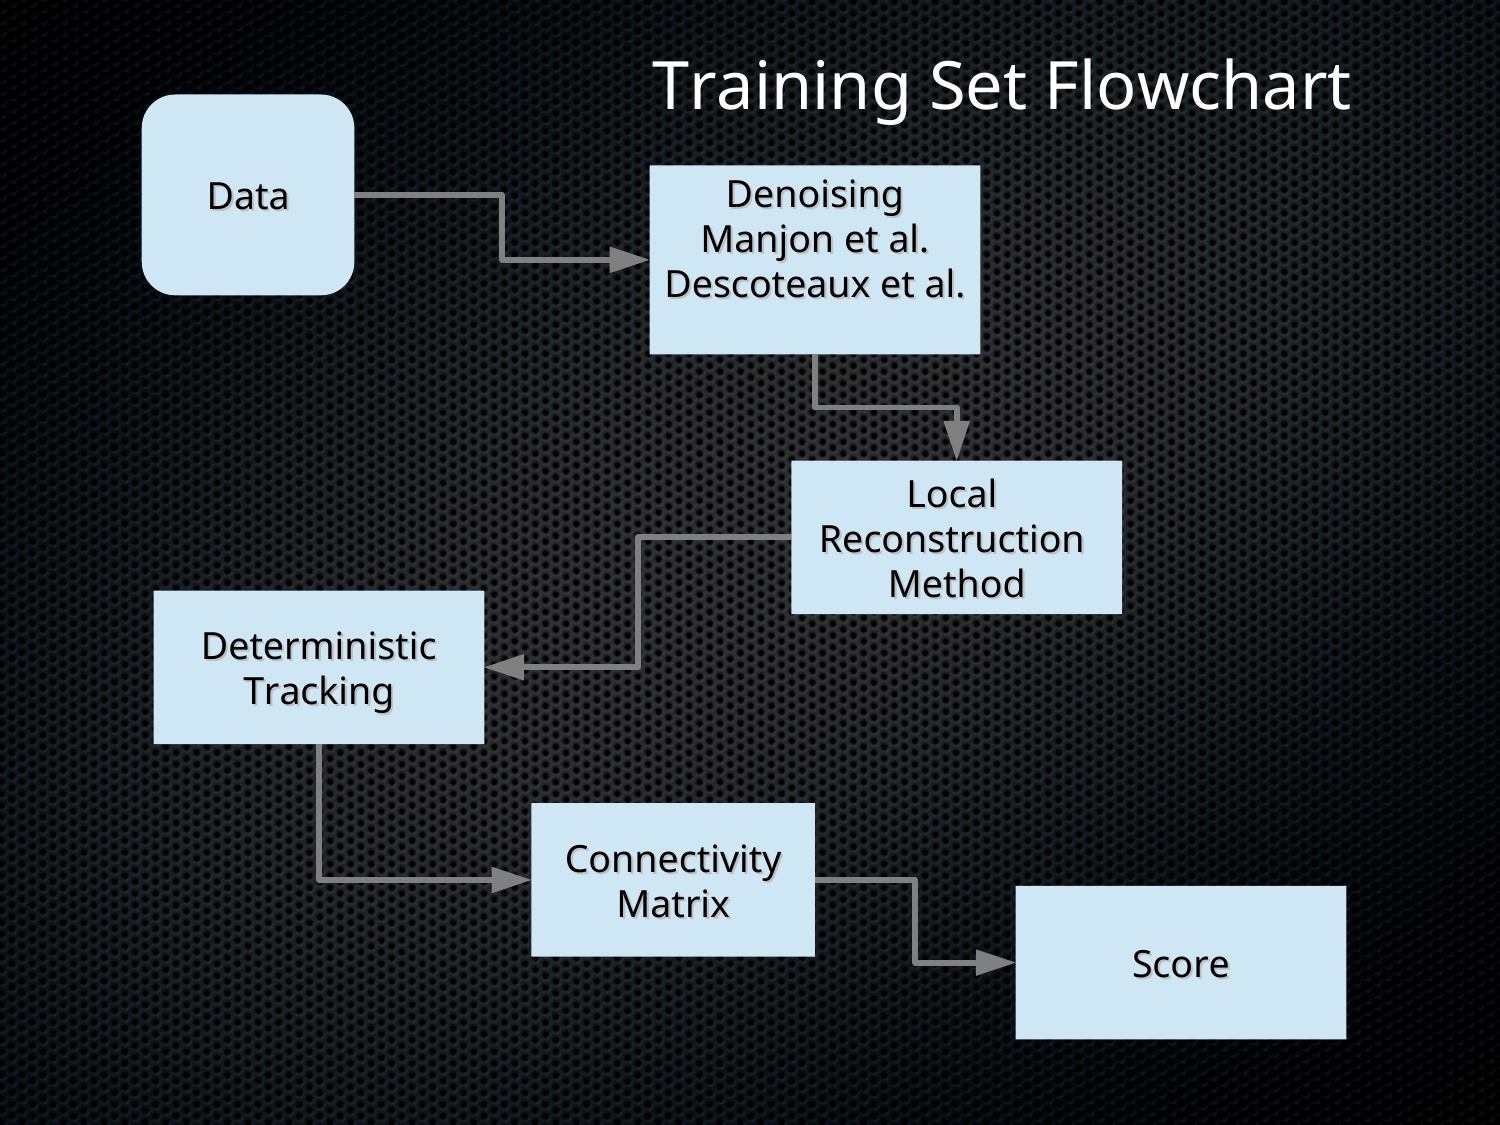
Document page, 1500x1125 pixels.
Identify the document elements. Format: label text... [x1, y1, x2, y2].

text_box Connectivity Matrix [531, 803, 815, 957]
text_box Score [1015, 885, 1347, 1040]
text_box Data [141, 94, 355, 296]
picture [0, 0, 1500, 1125]
text_box Local Reconstruction Method [791, 460, 1123, 615]
text_box Training Set Flowchart [637, 35, 1419, 130]
text_box Deterministic Tracking [153, 590, 485, 745]
text_box Denoising Manjon et al. Descoteaux et al. [649, 165, 981, 355]
